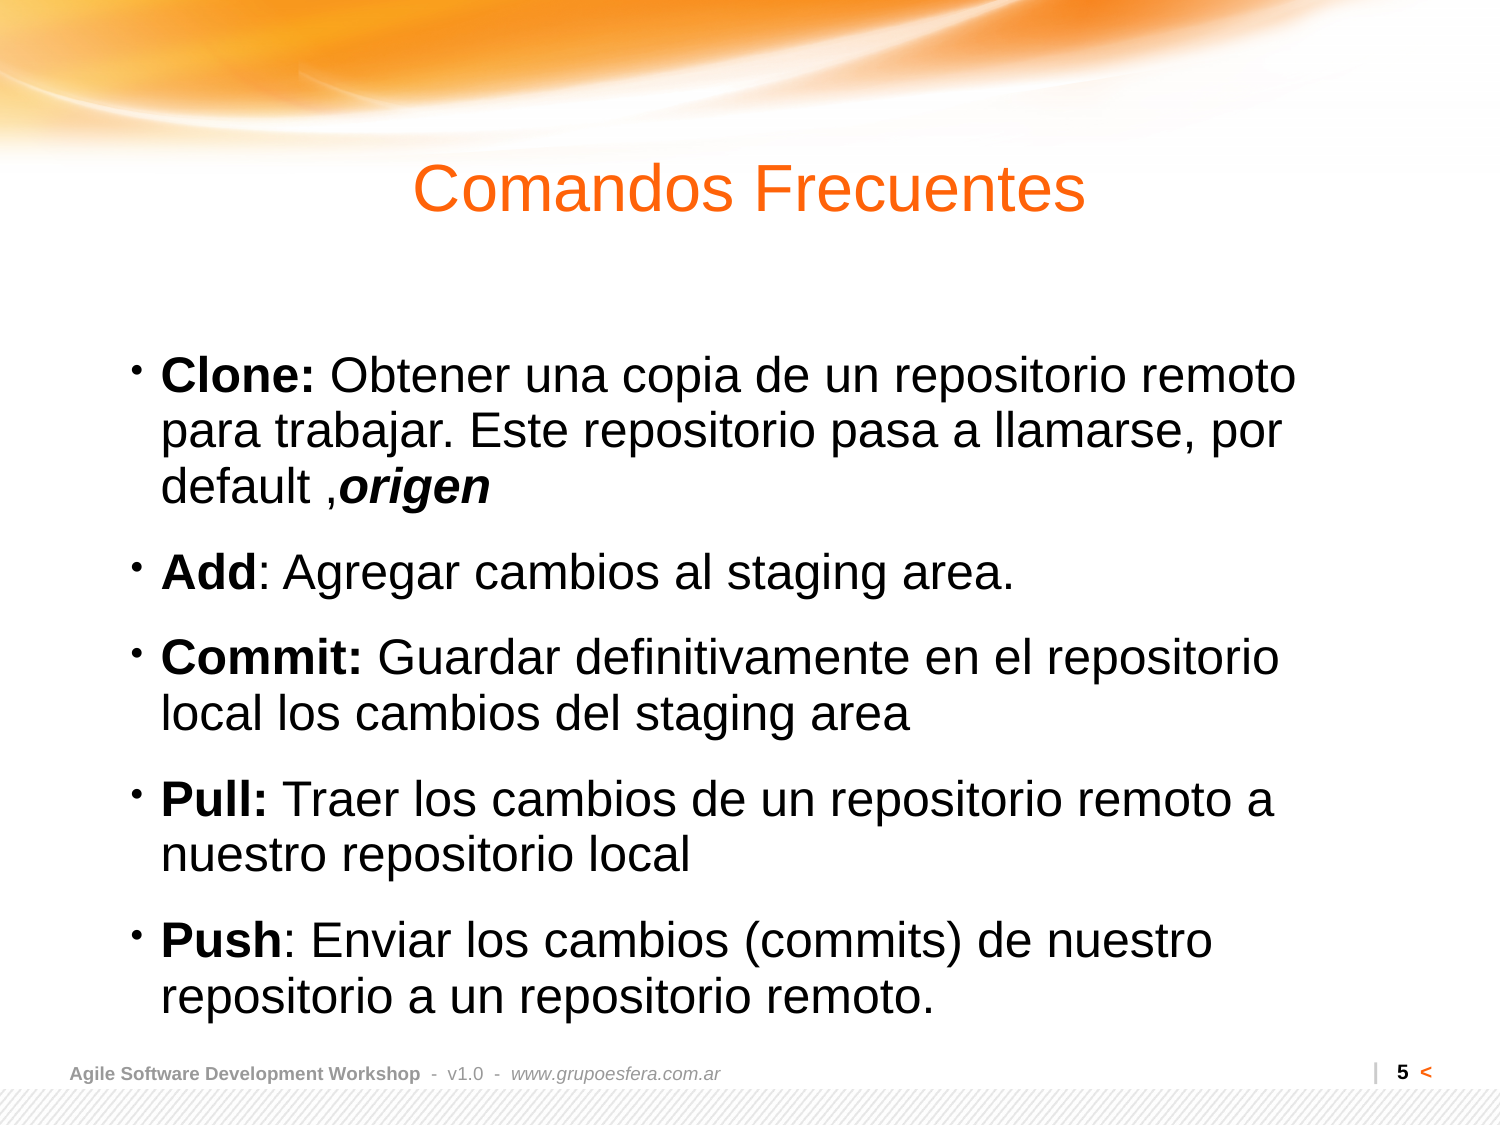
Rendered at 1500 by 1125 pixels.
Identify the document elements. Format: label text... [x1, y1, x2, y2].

picture [0, 1089, 1500, 1125]
picture [0, 0, 1500, 174]
title Comandos Frecuentes [143, 133, 1357, 247]
list Clone: Obtener una copia de un repositorio remoto para trabajar. Este repositorio pasa a llamarse, por default ,origen Add: Agregar cambios al staging area. Commit: Guardar definitivamente en el repositorio local los cambios del staging area Pull: Traer los cambios de un repositorio remoto a nuestro repositorio local Push: Enviar los cambios (commits) de nuestro repositorio a un repositorio remoto. [130, 346, 1363, 1110]
